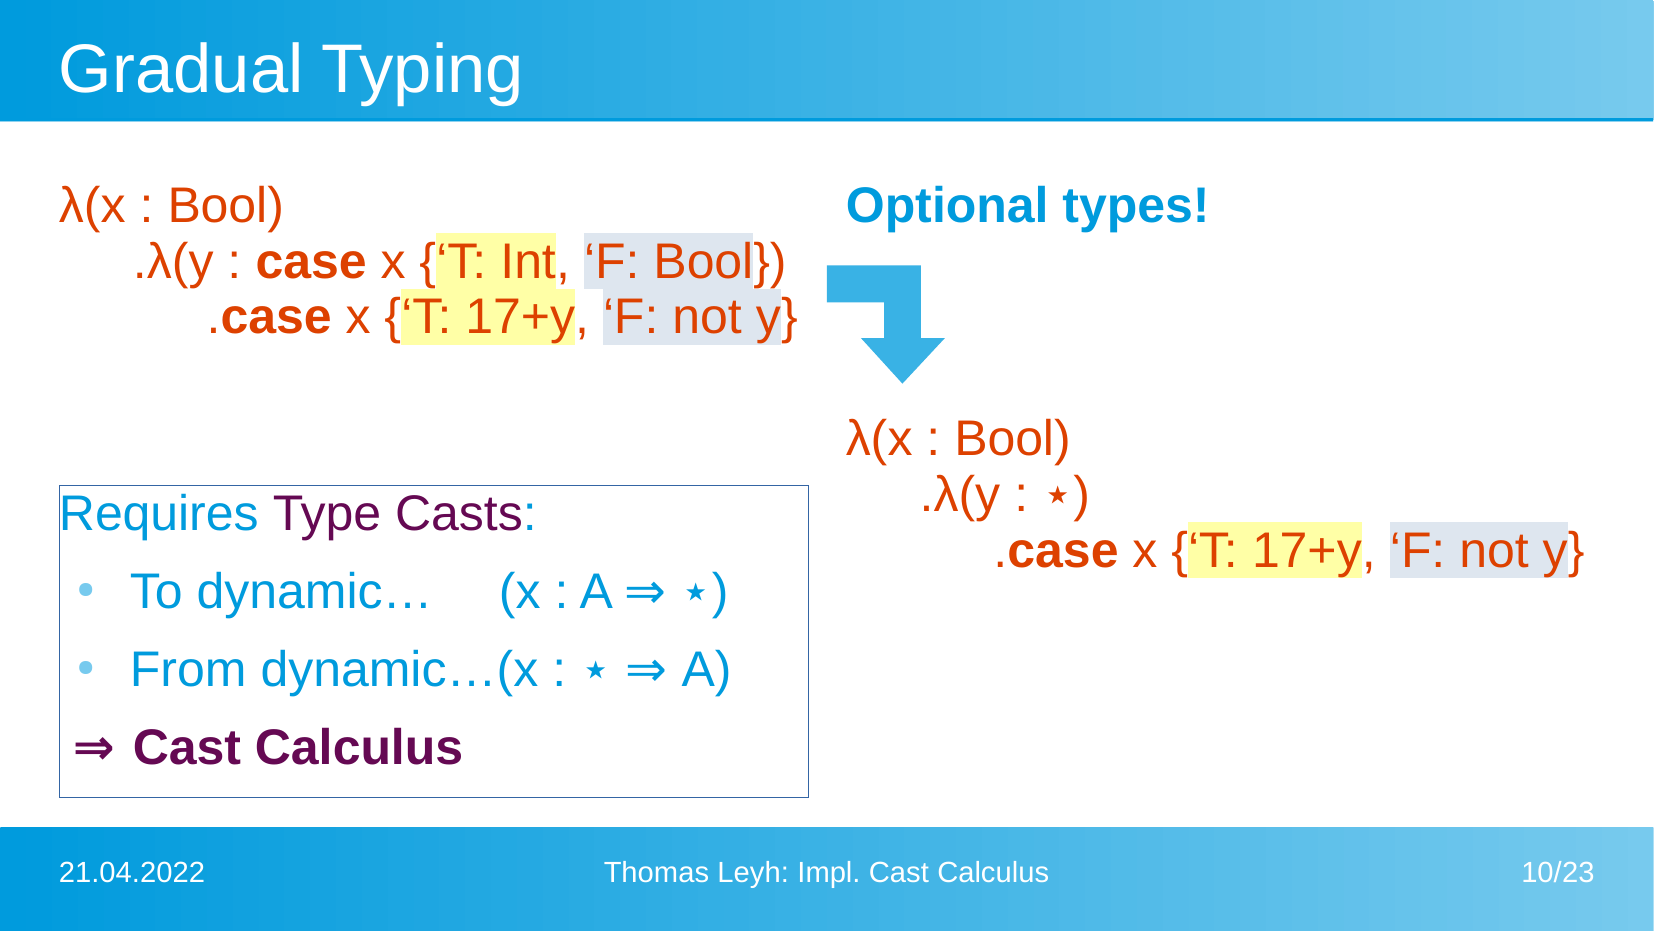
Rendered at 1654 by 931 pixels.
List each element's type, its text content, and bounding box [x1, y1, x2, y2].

text_box [826, 265, 945, 384]
title Gradual Typing [59, 29, 1595, 108]
list λ(x : Bool) .λ(y : case x {‘T: Int, ‘F: Bool}) .case x {‘T: 17+y, ‘F: not y} [59, 177, 809, 459]
list Optional types! λ(x : Bool) .λ(y : ⋆) .case x {‘T: 17+y, ‘F: not y} [845, 177, 1596, 768]
list Requires Type Casts: To dynamic… (x : A ⇒ ⋆) From dynamic…(x : ⋆ ⇒ A) ⇒ Cast Calculus [59, 485, 809, 798]
